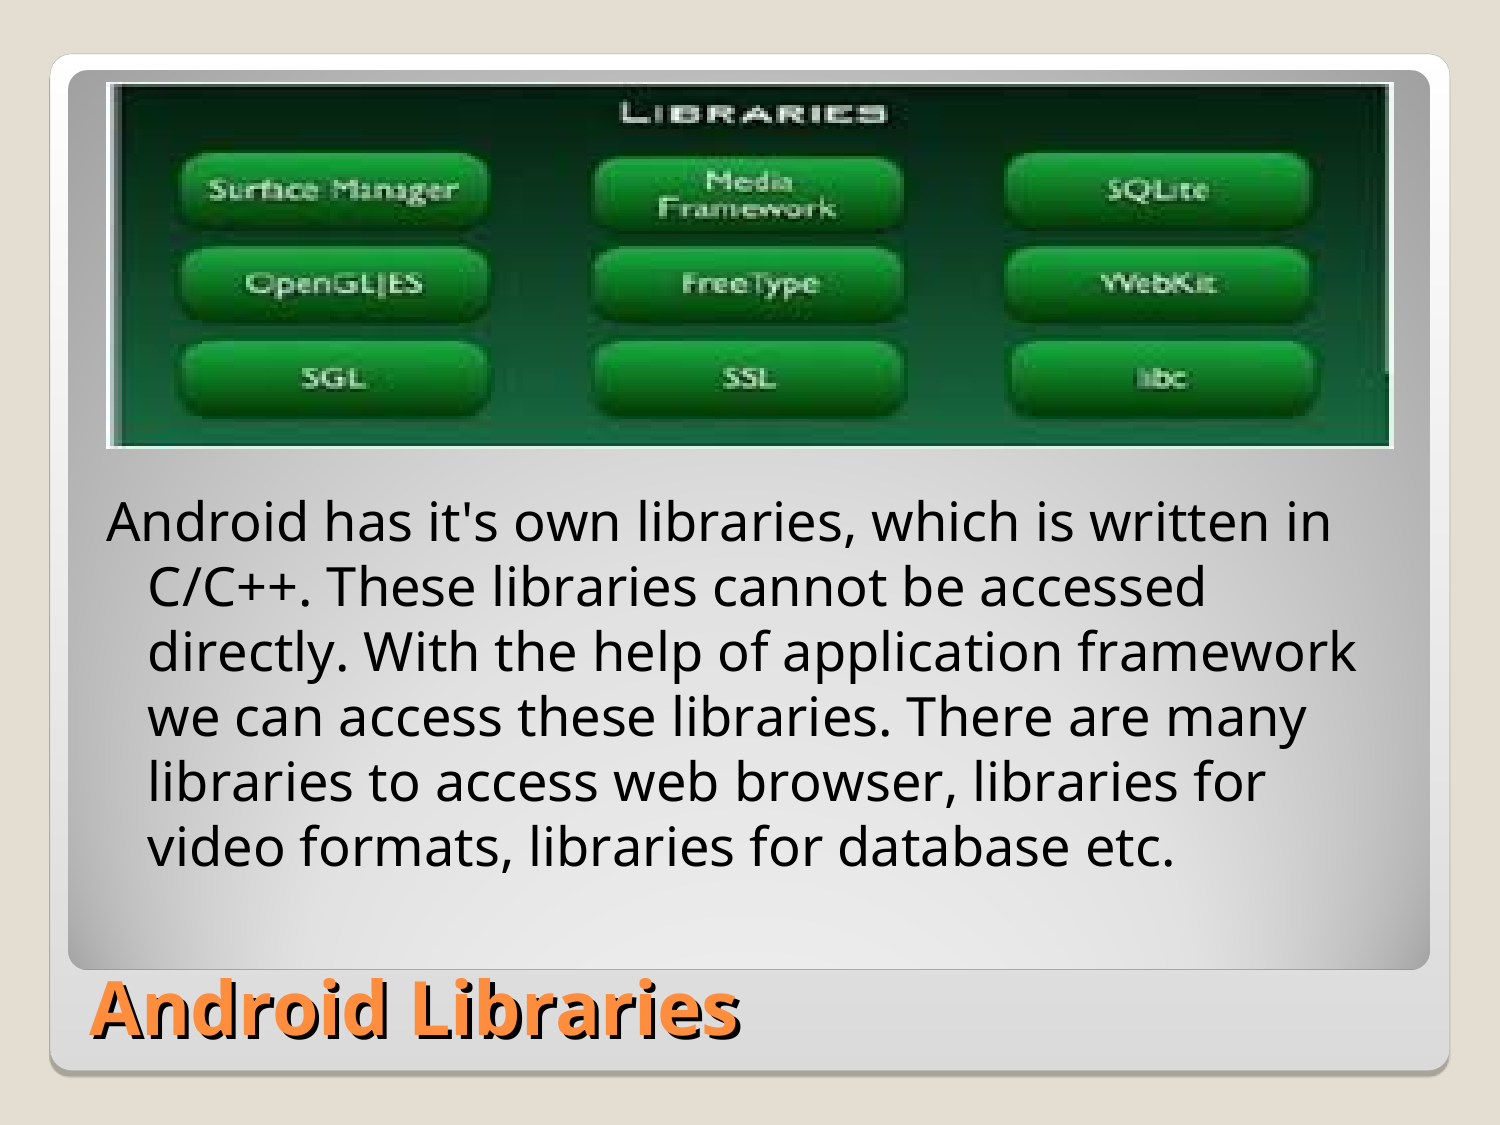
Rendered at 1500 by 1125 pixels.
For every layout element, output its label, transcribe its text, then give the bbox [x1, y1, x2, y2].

text_box Android Libraries [75, 944, 1418, 1059]
text_box Android has it's own libraries, which is written in C/C++. These libraries cannot be accessed directly. With the help of application framework we can access these libraries. There are many libraries to access web browser, libraries for video formats, libraries for database etc. [74, 472, 1394, 957]
picture [67, 69, 1431, 970]
